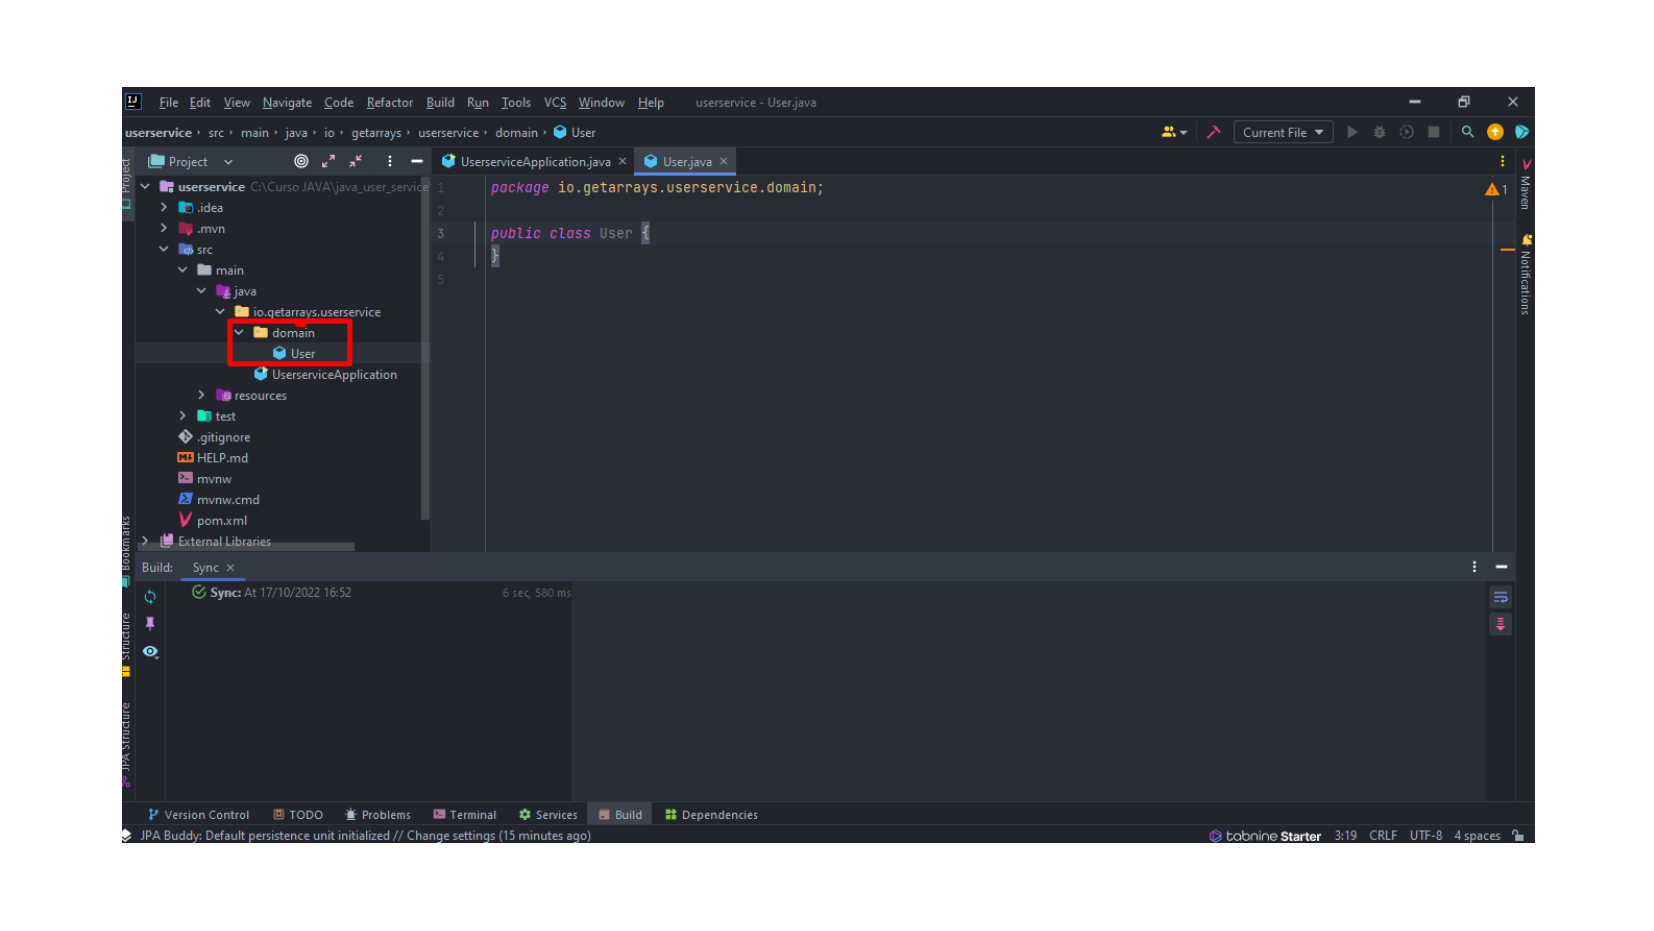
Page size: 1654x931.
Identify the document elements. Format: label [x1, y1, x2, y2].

picture [122, 87, 1535, 843]
